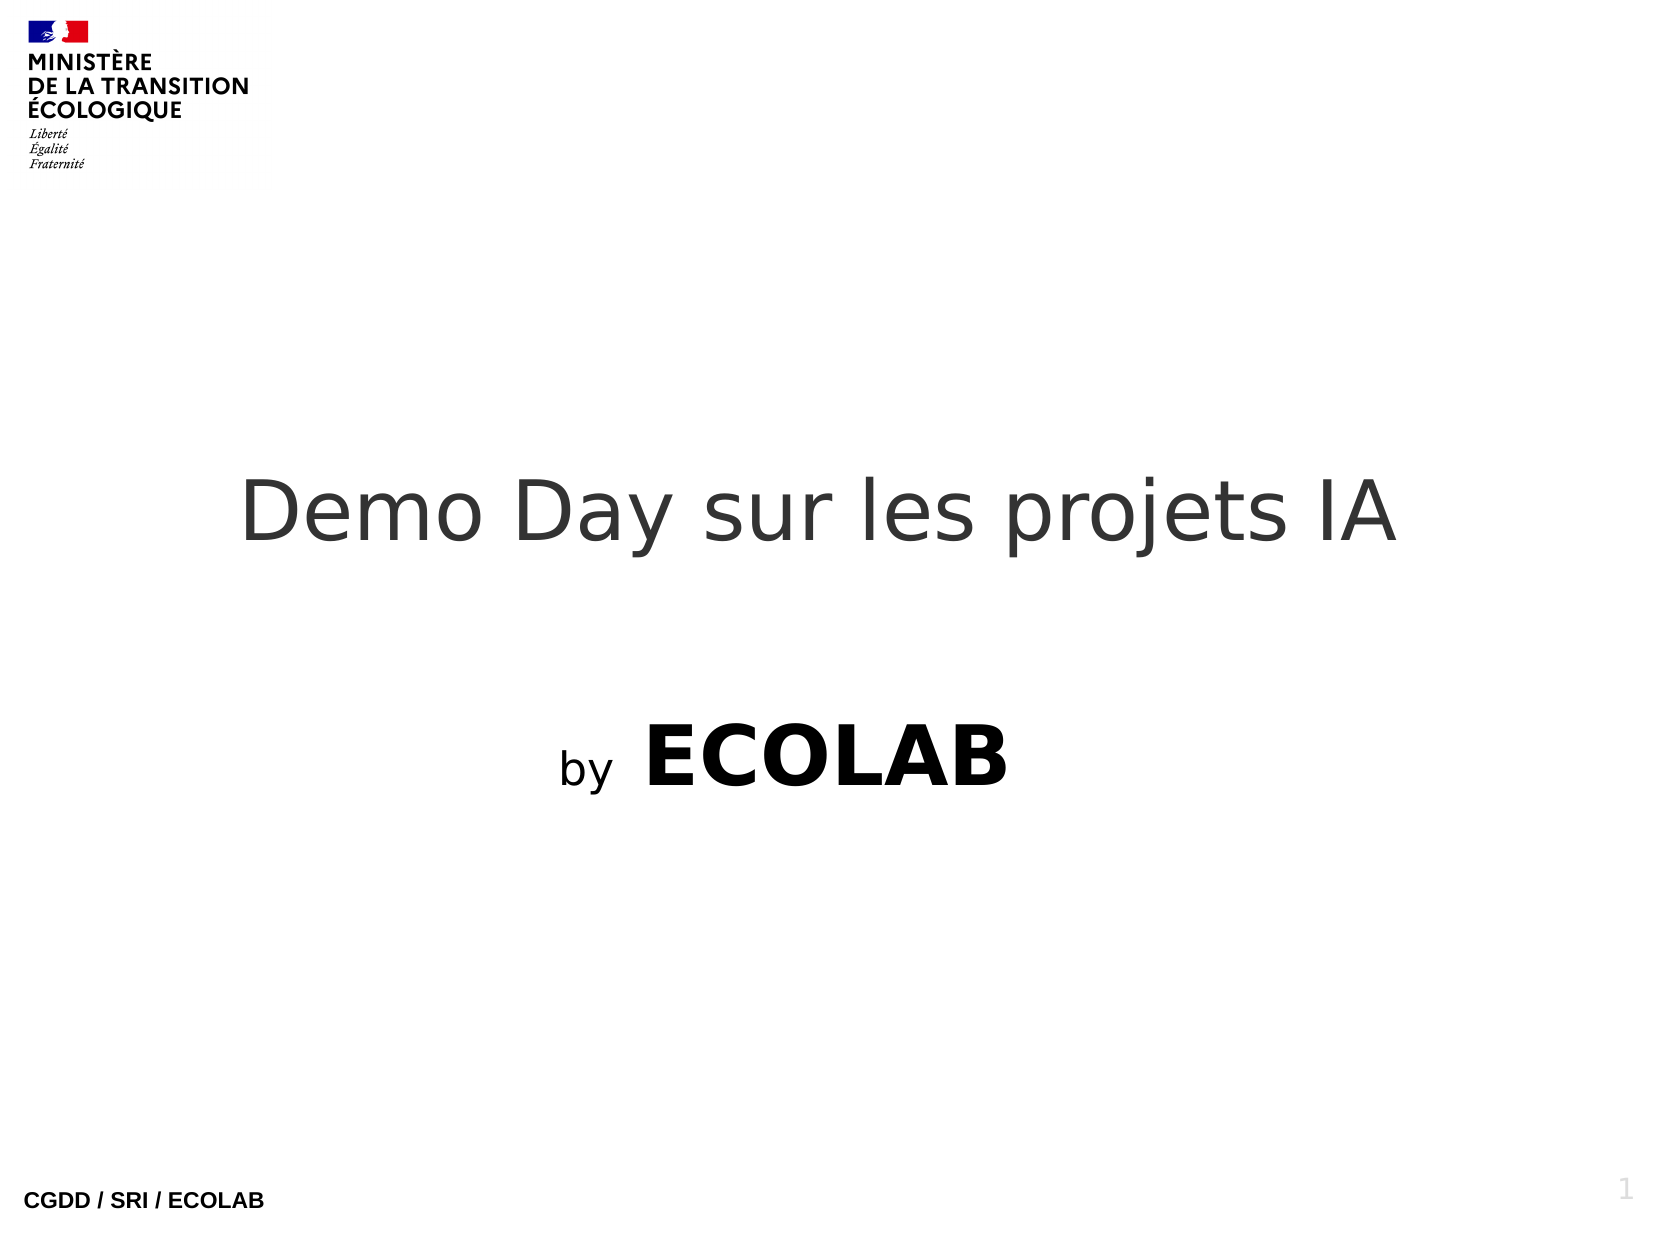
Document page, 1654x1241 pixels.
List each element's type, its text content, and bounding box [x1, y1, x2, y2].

picture [7, 0, 272, 190]
title Demo Day sur les projets IA [106, 413, 1531, 611]
text_box by ECOLAB [543, 700, 1193, 910]
